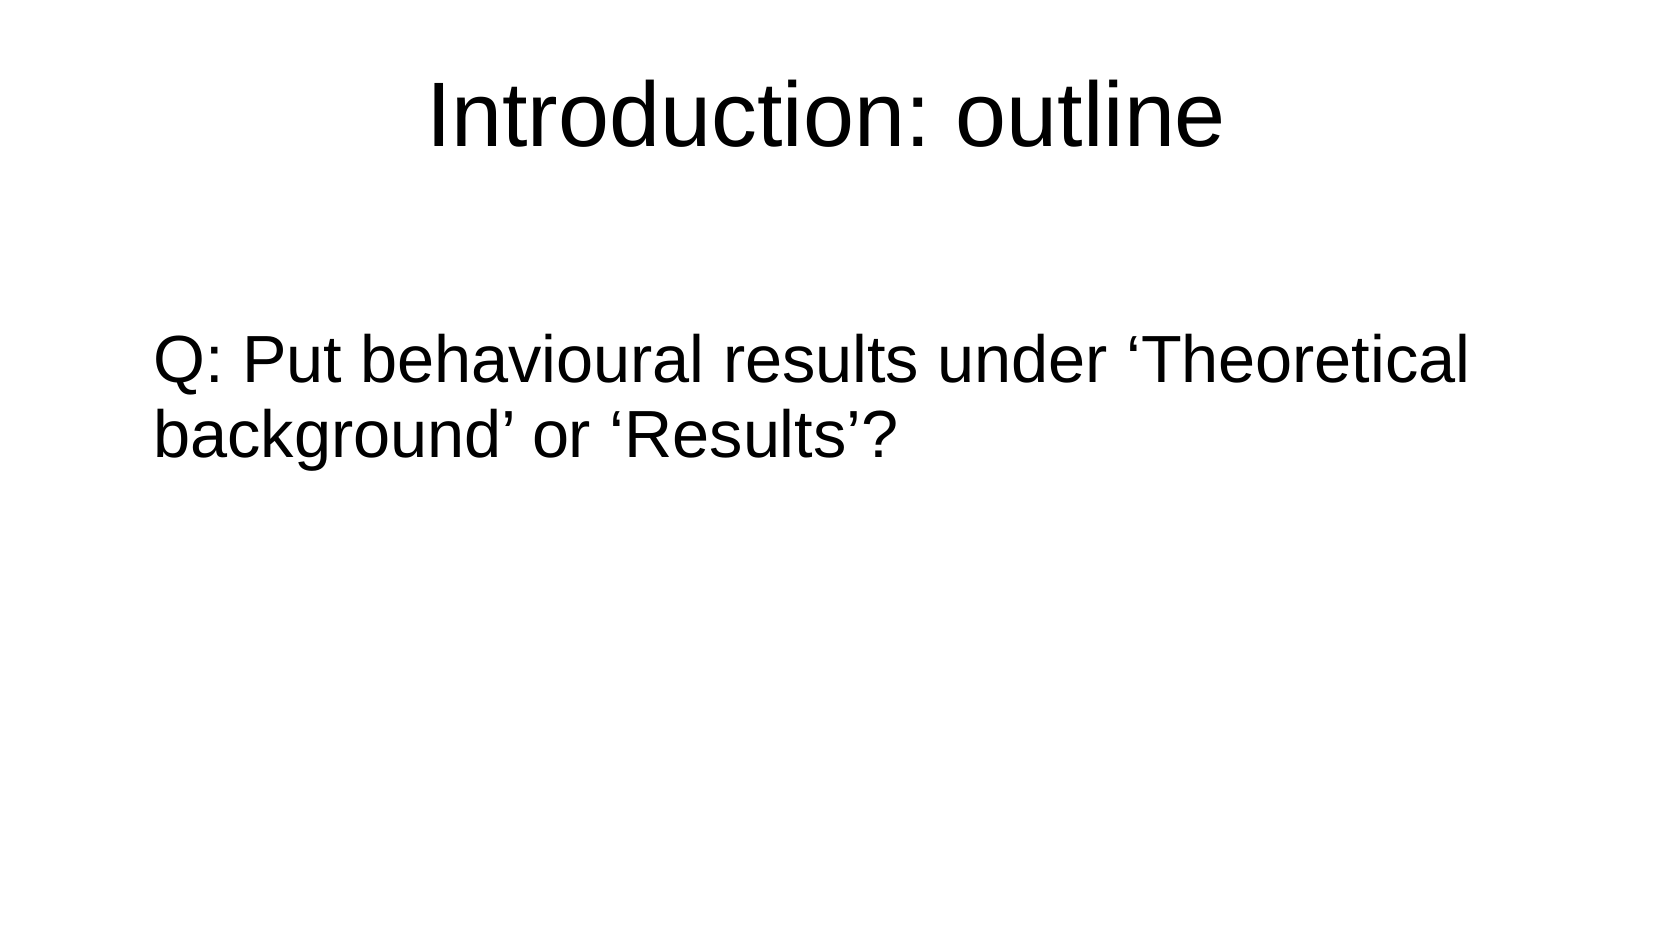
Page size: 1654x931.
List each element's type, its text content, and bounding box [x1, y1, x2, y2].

list Q: Put behavioural results under ‘Theoretical background’ or ‘Results’? [82, 217, 1571, 758]
title Introduction: outline [82, 37, 1571, 193]
